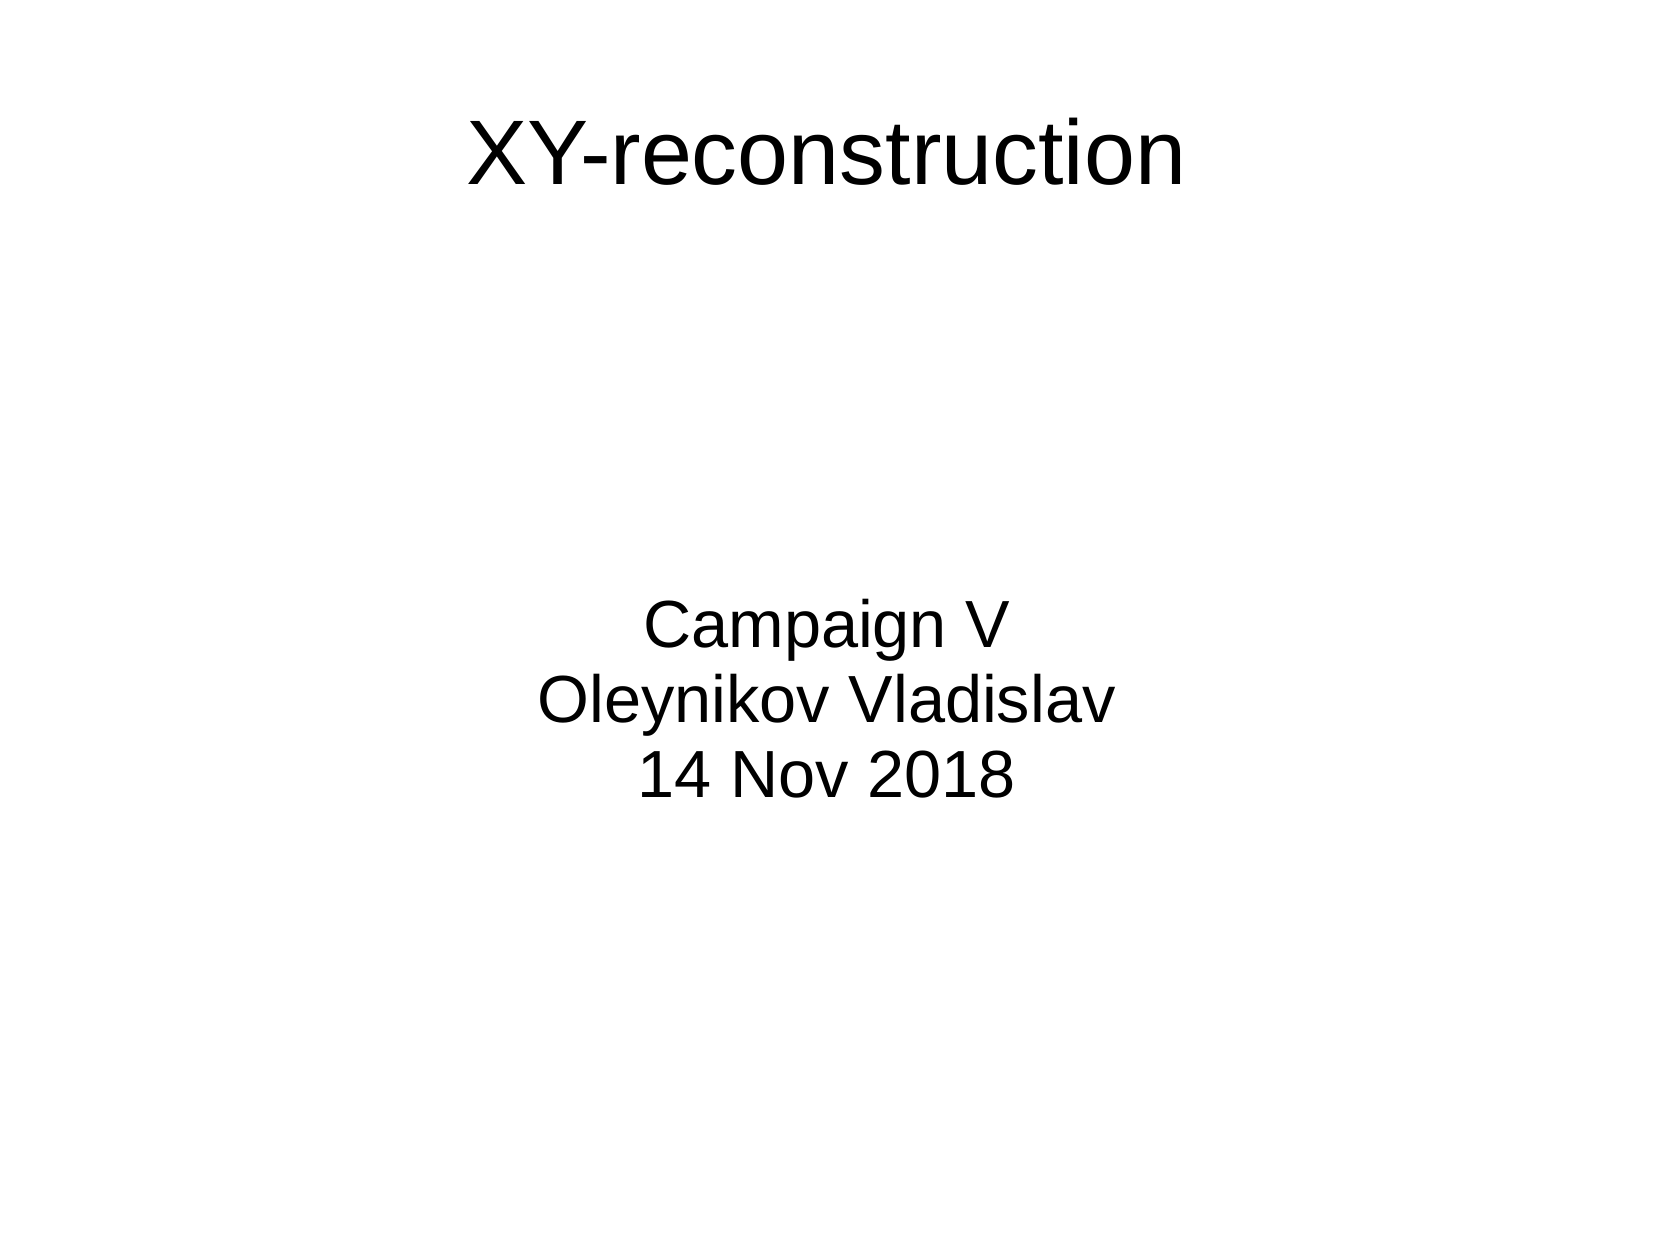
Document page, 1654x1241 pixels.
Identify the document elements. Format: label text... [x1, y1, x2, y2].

title XY-reconstruction [82, 49, 1571, 257]
subtitle Сampaign V Oleynikov Vladislav 14 Nov 2018 [82, 290, 1571, 1109]
